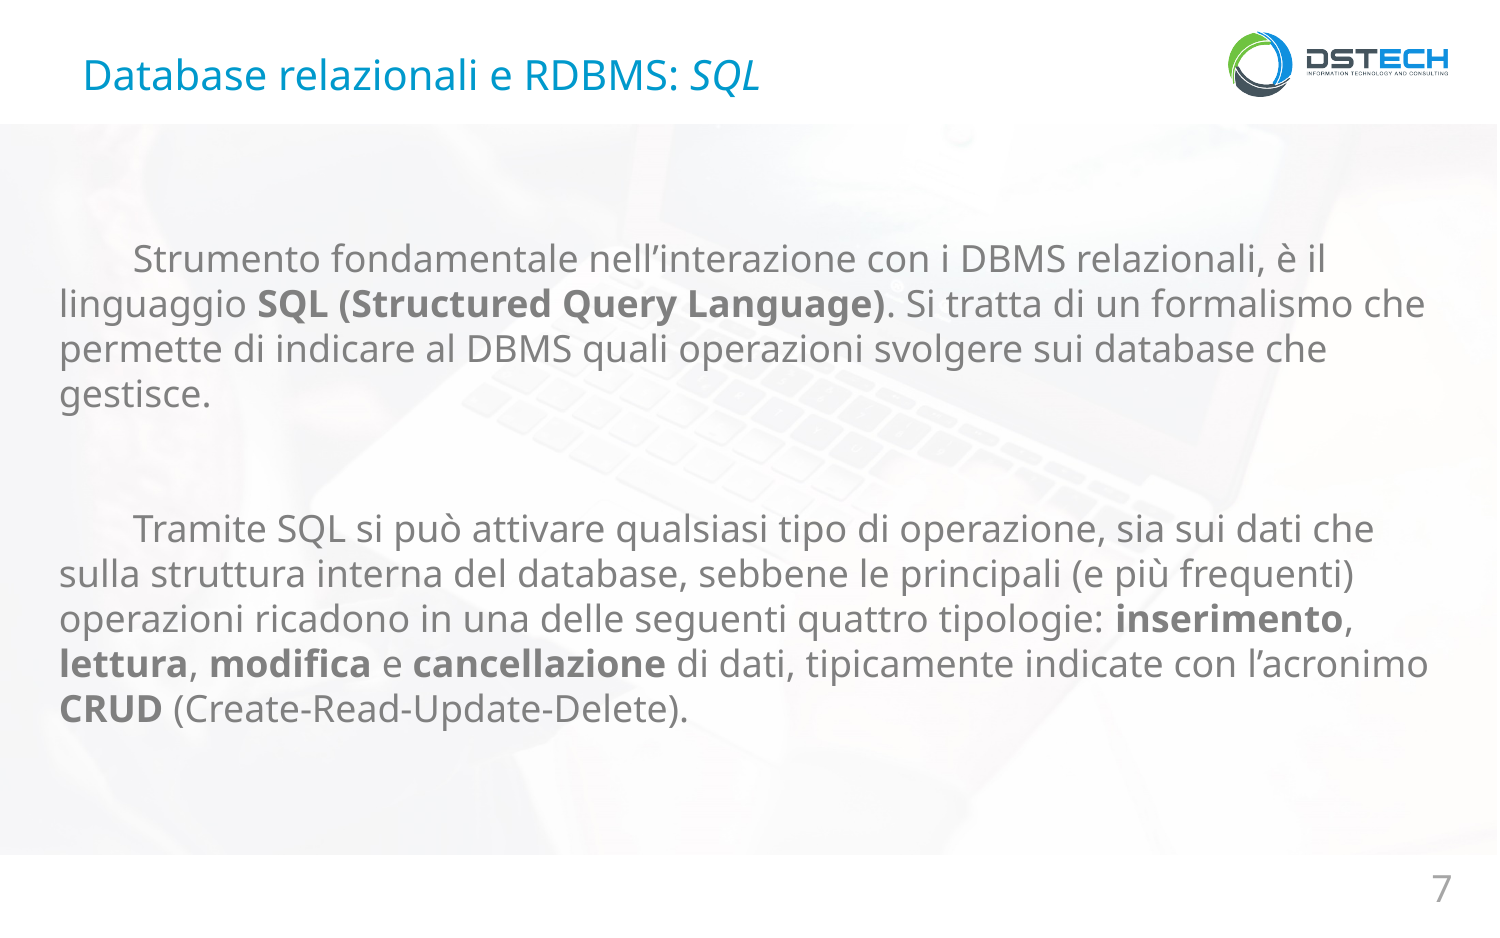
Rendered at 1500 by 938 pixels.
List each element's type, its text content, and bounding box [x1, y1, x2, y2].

text_box Strumento fondamentale nell’interazione con i DBMS relazionali, è il linguaggio SQL (Structured Query Language). Si tratta di un formalismo che permette di indicare al DBMS quali operazioni svolgere sui database che gestisce. Tramite SQL si può attivare qualsiasi tipo di operazione, sia sui dati che sulla struttura interna del database, sebbene le principali (e più frequenti) operazioni ricadono in una delle seguenti quattro tipologie: inserimento, lettura, modifica e cancellazione di dati, tipicamente indicate con l’acronimo CRUD (Create-Read-Update-Delete). [59, 145, 1453, 871]
text_box 7 [1413, 864, 1460, 910]
picture [0, 124, 1497, 855]
picture [1228, 31, 1448, 97]
text_box Database relazionali e RDBMS: SQL [67, 41, 1034, 107]
